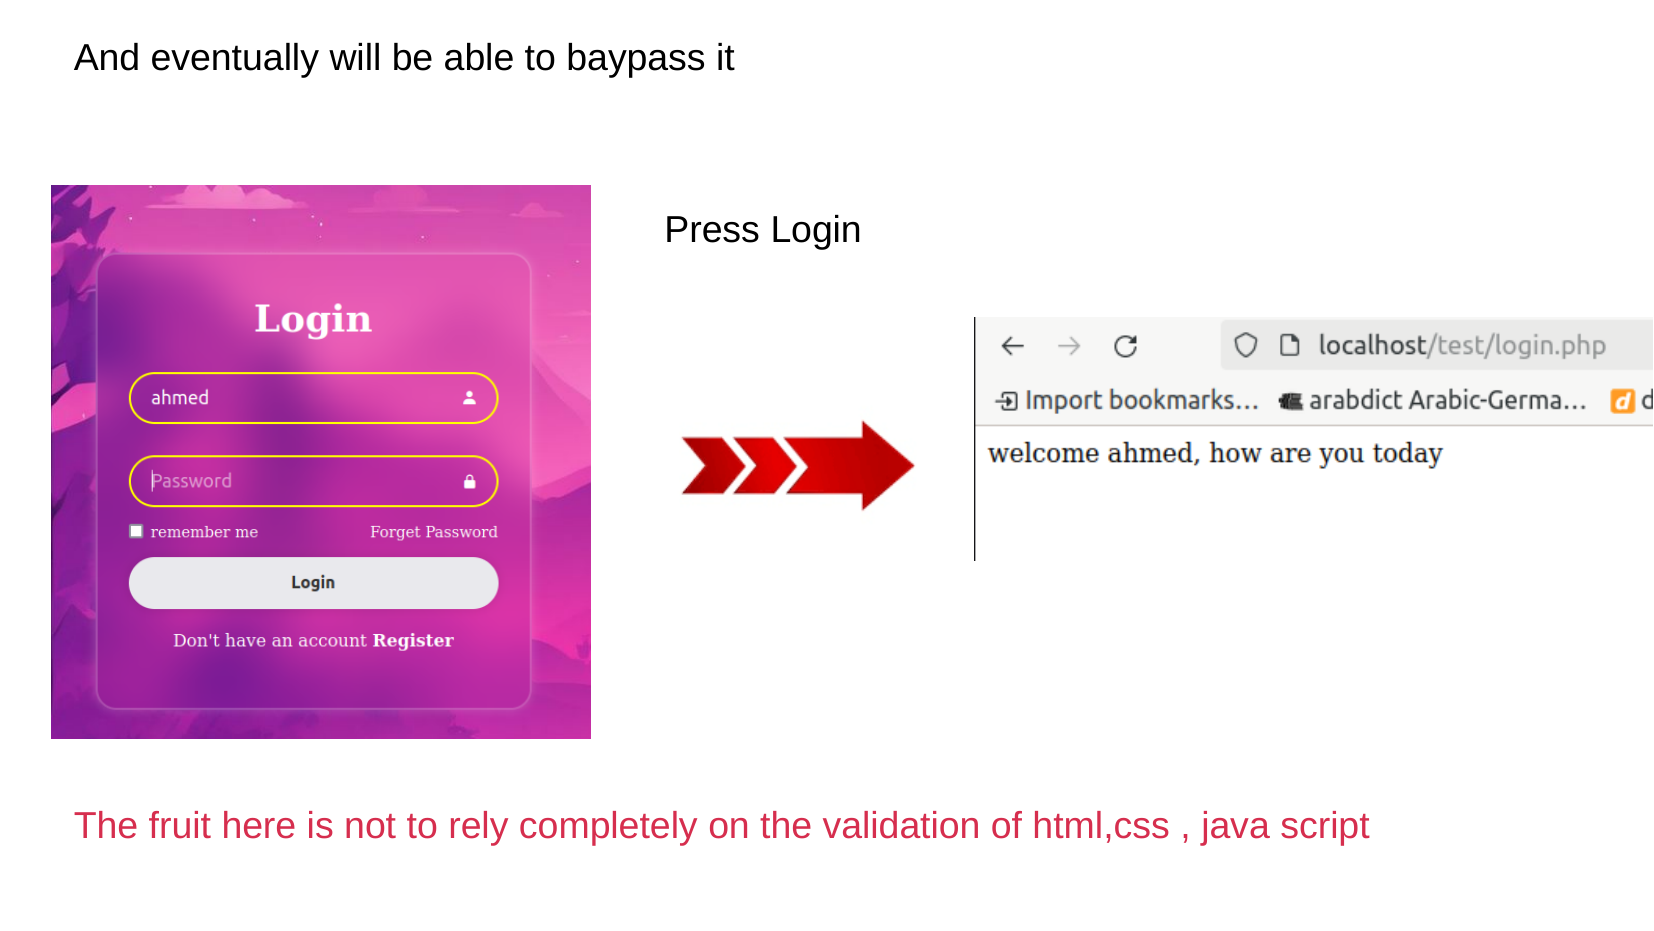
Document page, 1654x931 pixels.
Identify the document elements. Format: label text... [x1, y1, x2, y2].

picture [51, 185, 591, 739]
text_box Press Login [649, 201, 877, 259]
picture [974, 317, 1653, 562]
text_box And eventually will be able to baypass it [59, 29, 750, 129]
text_box The fruit here is not to rely completely on the validation of html,css , java script [59, 797, 1386, 855]
picture [652, 290, 945, 642]
